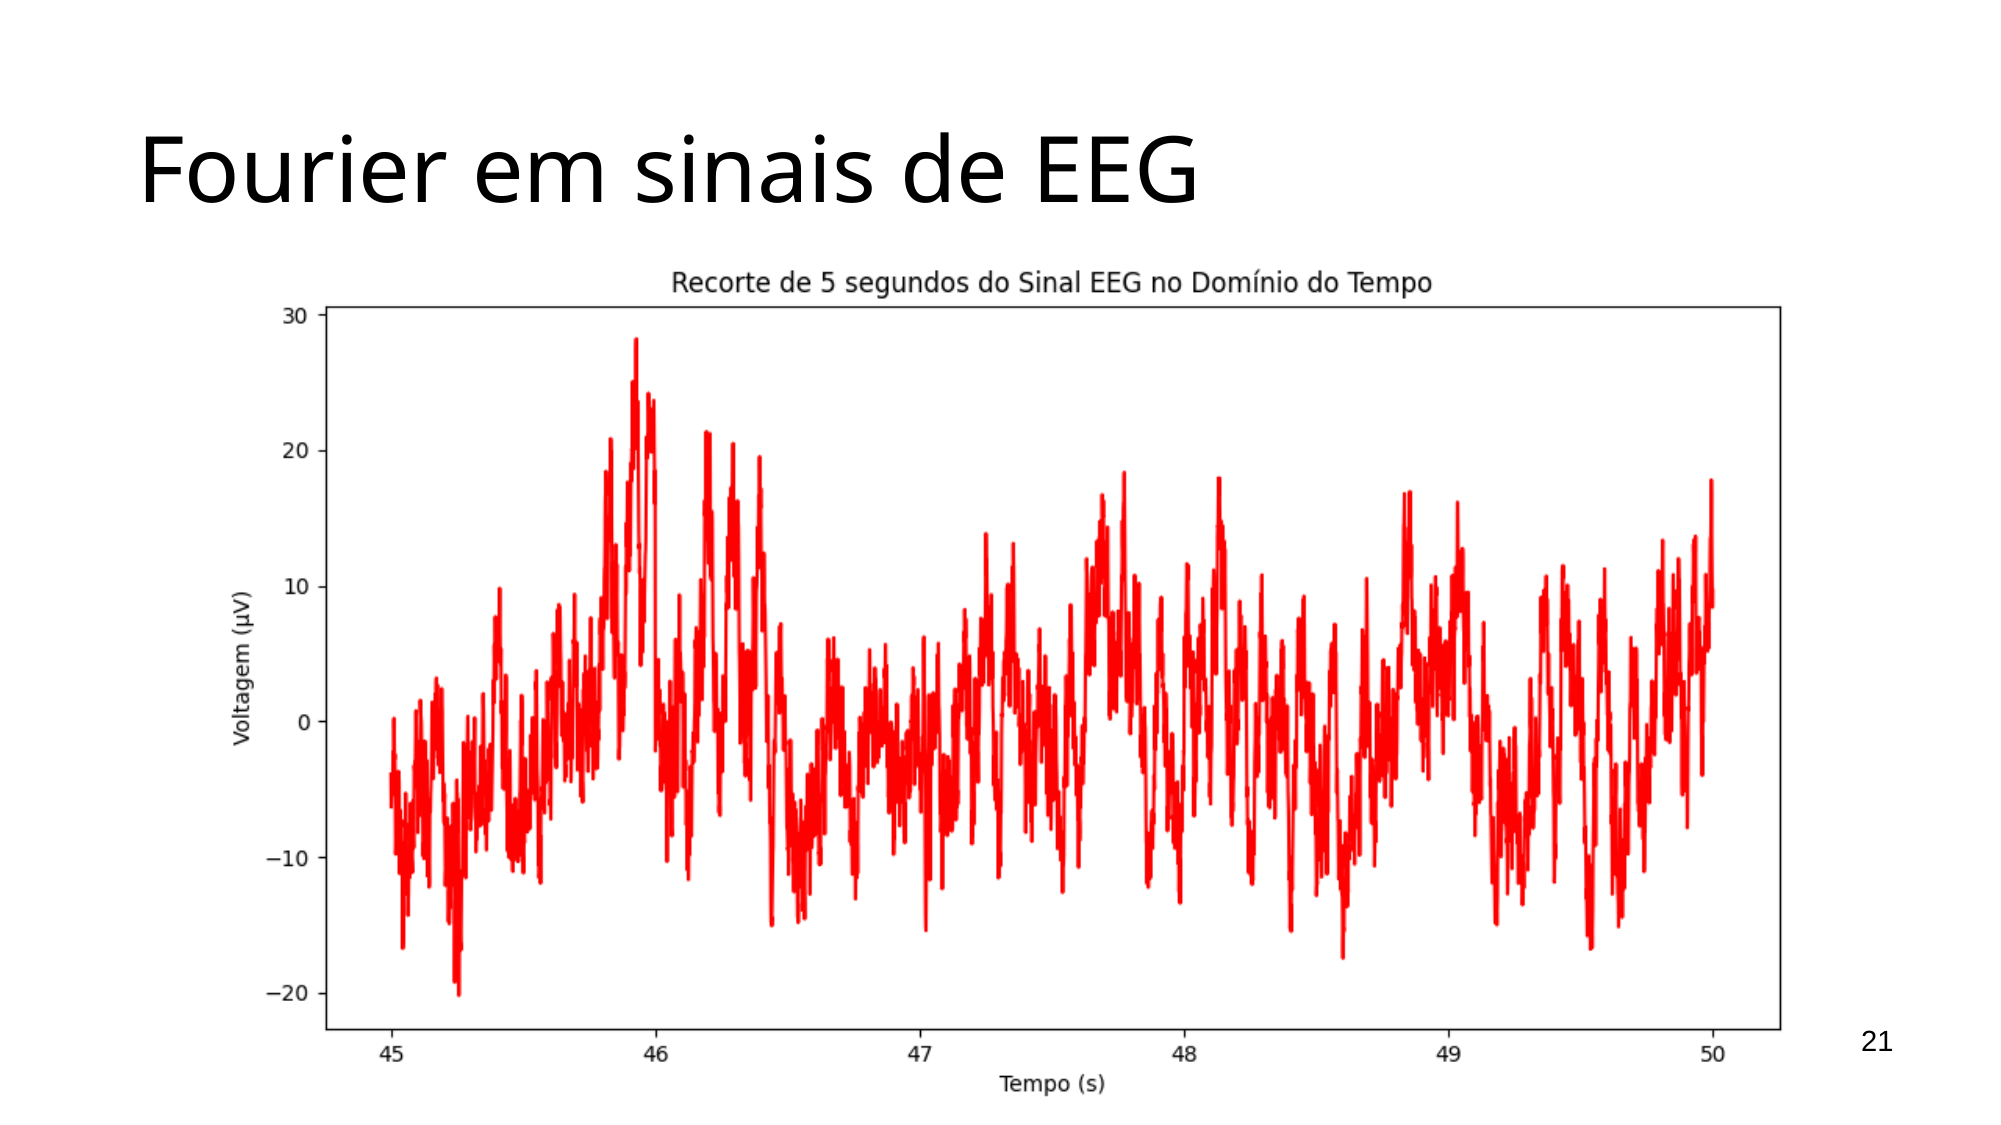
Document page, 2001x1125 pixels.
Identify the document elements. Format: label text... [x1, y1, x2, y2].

title Fourier em sinais de EEG [137, 59, 1863, 278]
text_box <number> [1846, 1017, 2000, 1088]
picture [217, 254, 1795, 1113]
